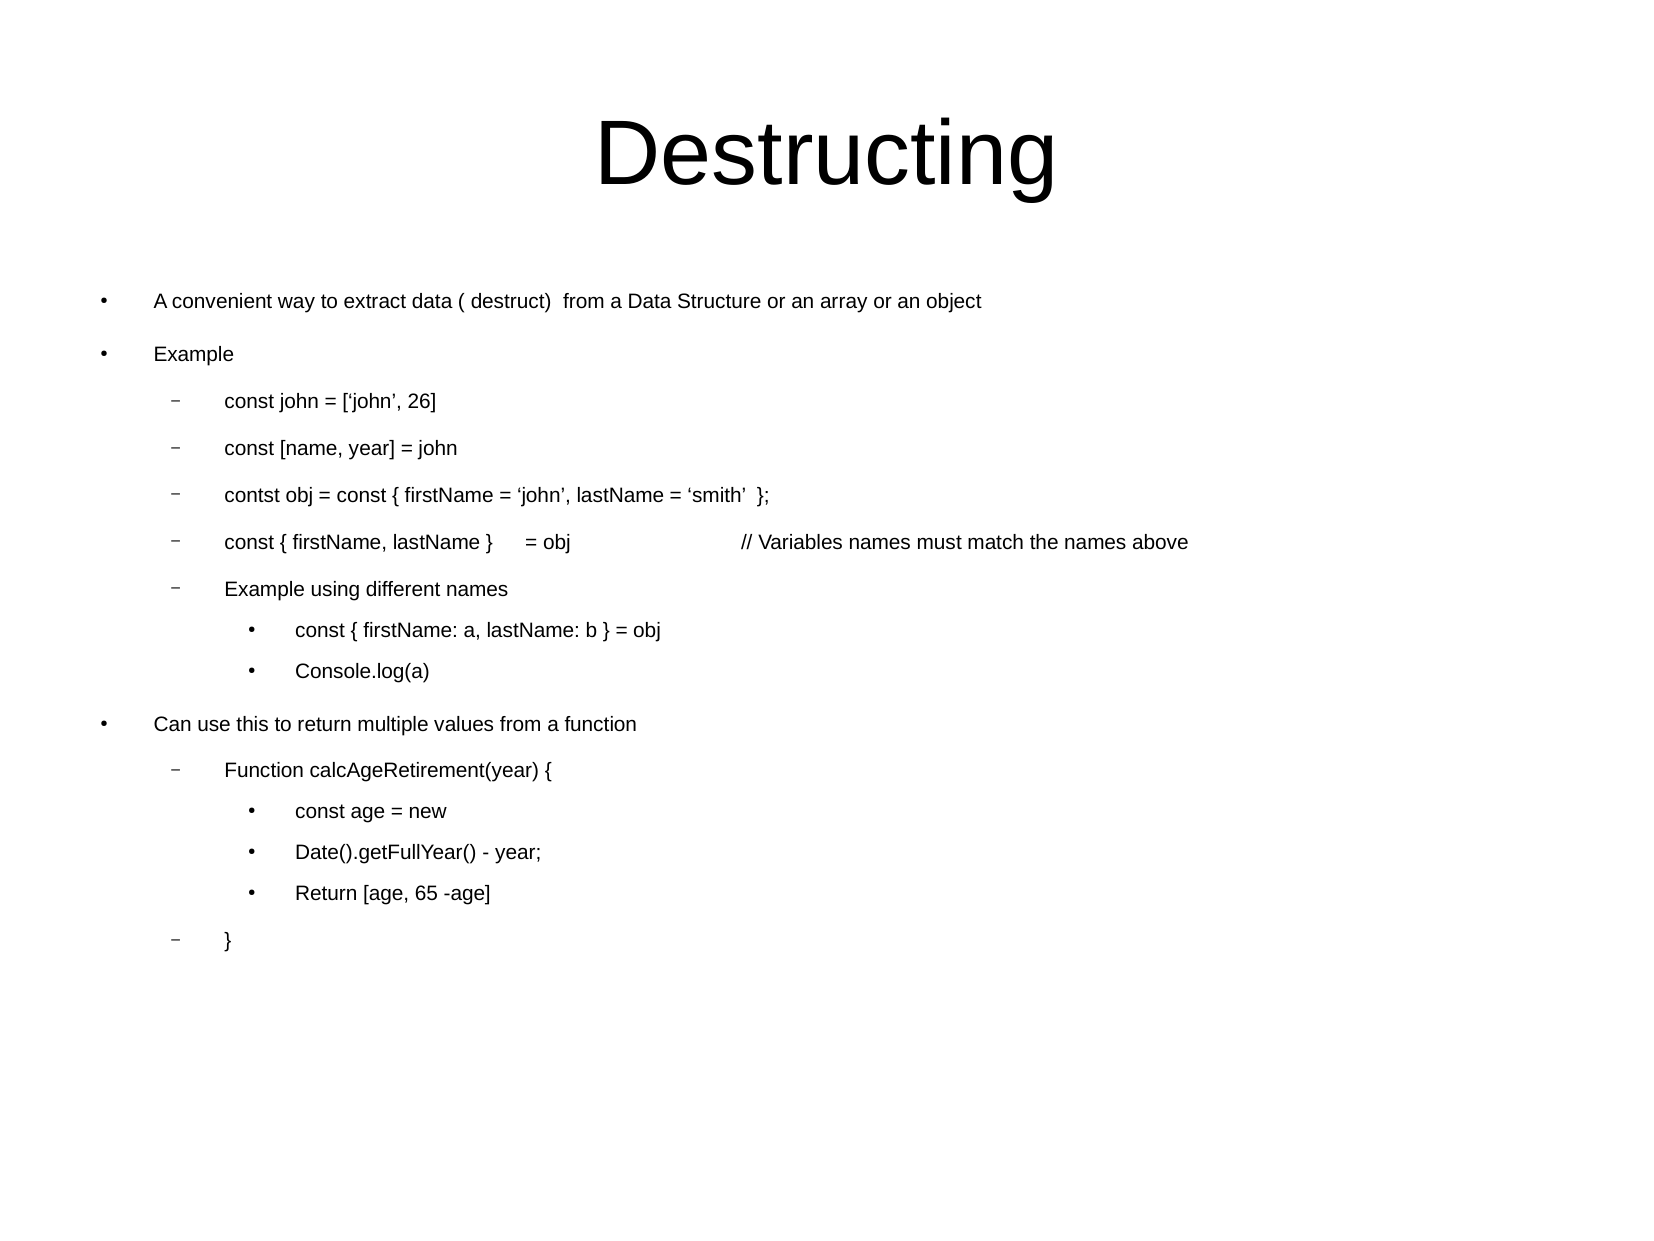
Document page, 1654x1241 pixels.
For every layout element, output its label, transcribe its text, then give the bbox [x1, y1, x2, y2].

title Destructing [82, 49, 1571, 257]
list A convenient way to extract data ( destruct) from a Data Structure or an array or an object Example const john = [‘john’, 26] const [name, year] = john contst obj = const { firstName = ‘john’, lastName = ‘smith’ }; const { firstName, lastName } = obj // Variables names must match the names above Example using different names const { firstName: a, lastName: b } = obj Console.log(a) Can use this to return multiple values from a function Function calcAgeRetirement(year) { const age = new Date().getFullYear() - year; Return [age, 65 -age] } [82, 290, 1583, 1229]
